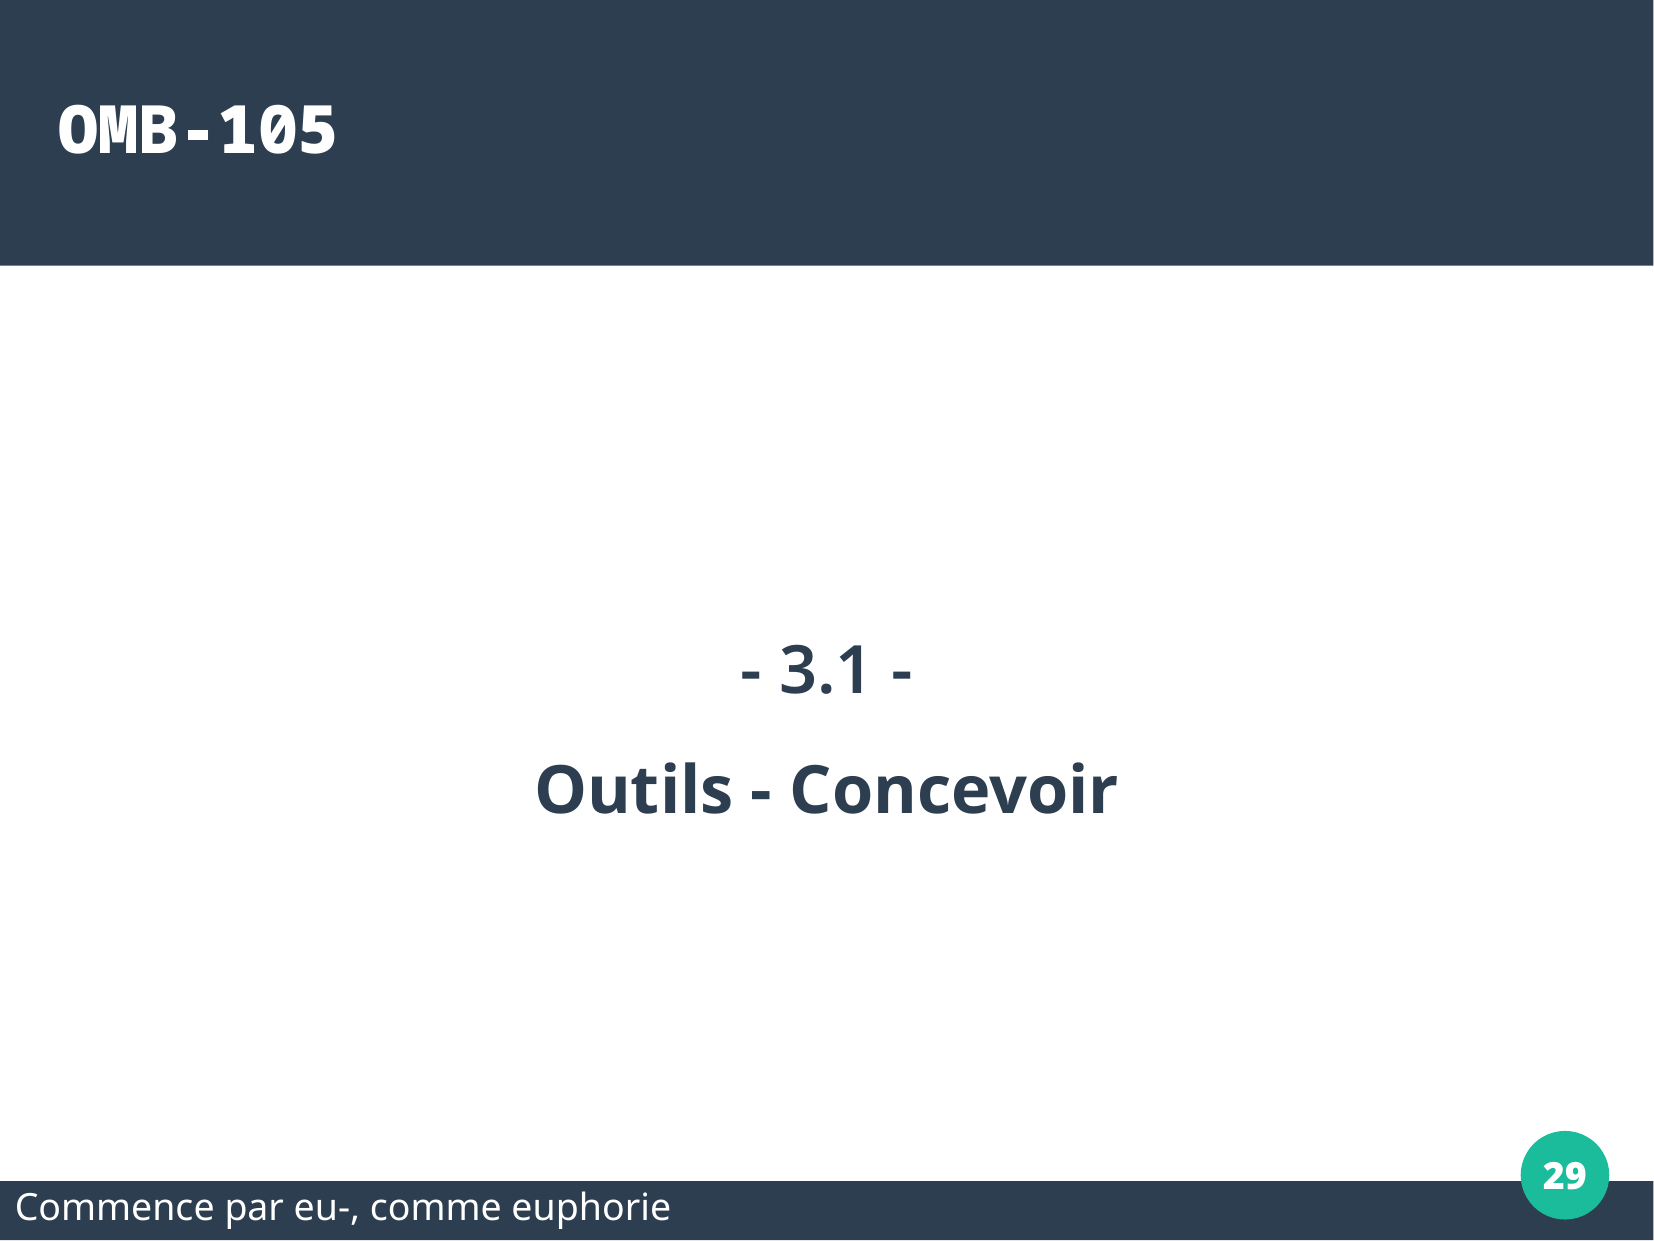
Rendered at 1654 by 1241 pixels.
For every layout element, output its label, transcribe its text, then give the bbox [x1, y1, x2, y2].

list - 3.1 - Outils - Concevoir [0, 270, 1654, 1186]
title OMB-105 [59, 49, 1595, 207]
text_box Commence par eu-, comme euphorie [0, 1173, 1501, 1241]
